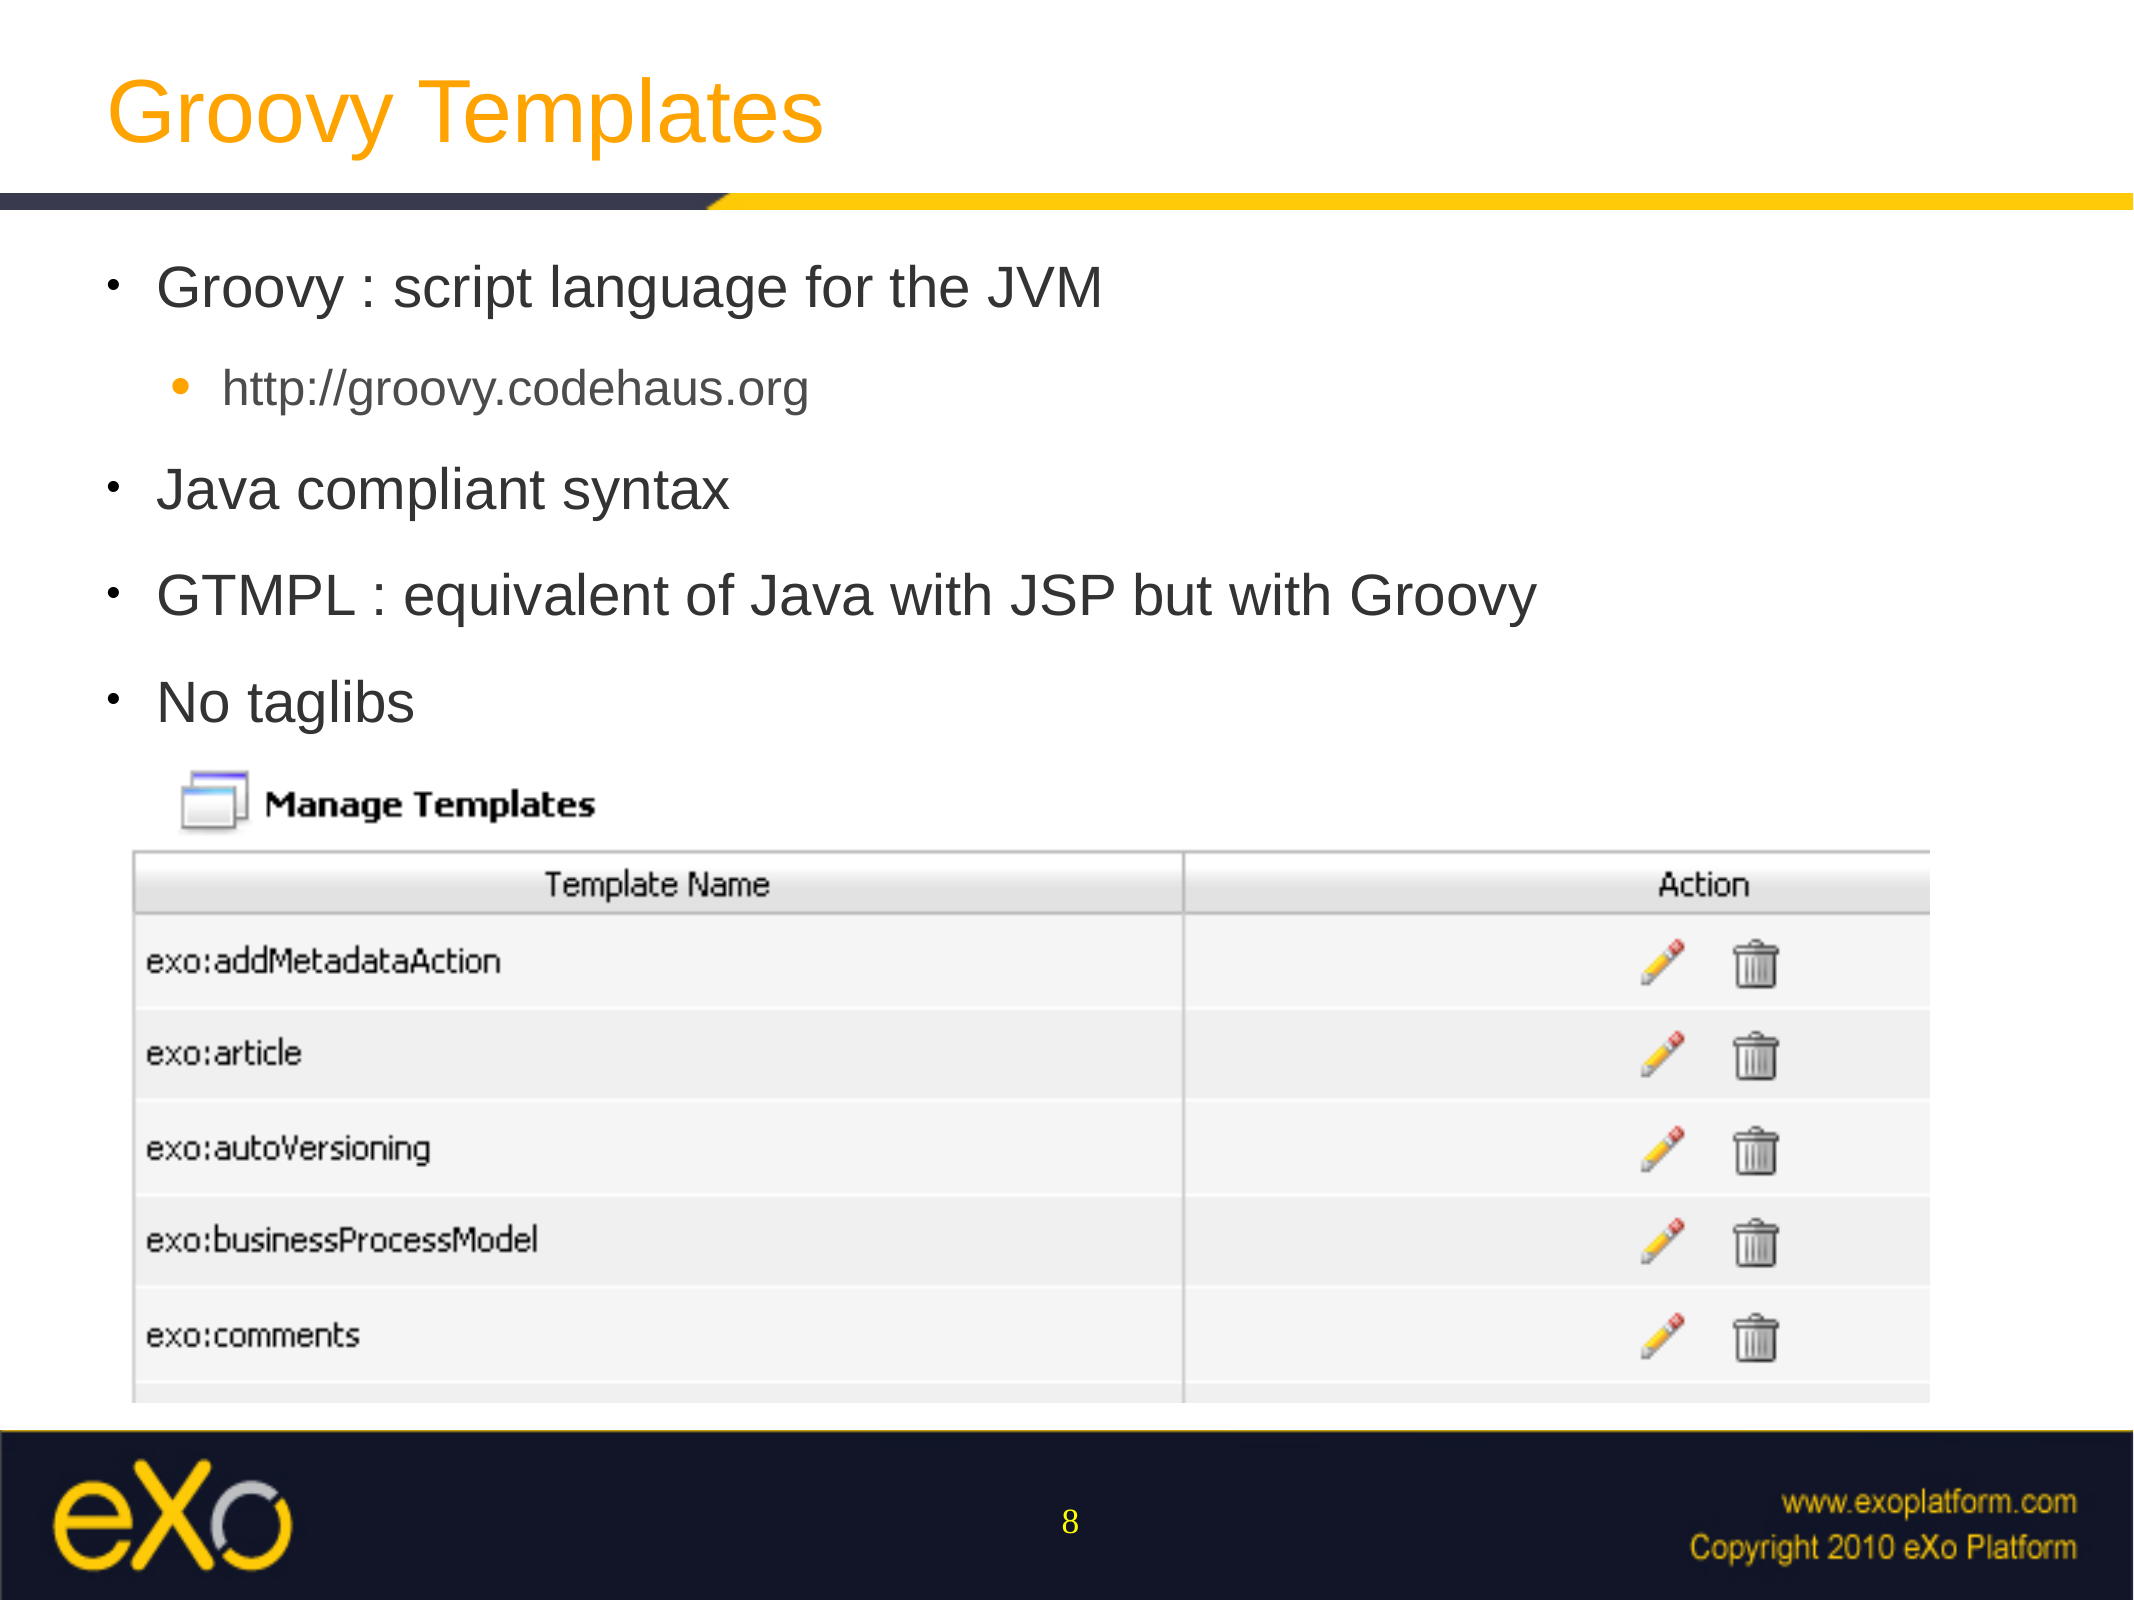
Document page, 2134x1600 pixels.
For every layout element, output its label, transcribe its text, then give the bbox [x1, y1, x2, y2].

picture [0, 1430, 2134, 1600]
picture [118, 1278, 1930, 1403]
title Groovy Templates [106, 55, 2025, 184]
list Groovy : script language for the JVM http://groovy.codehaus.org Java compliant syntax GTMPL : equivalent of Java with JSP but with Groovy No taglibs [105, 249, 2024, 1278]
picture [0, 193, 2134, 210]
